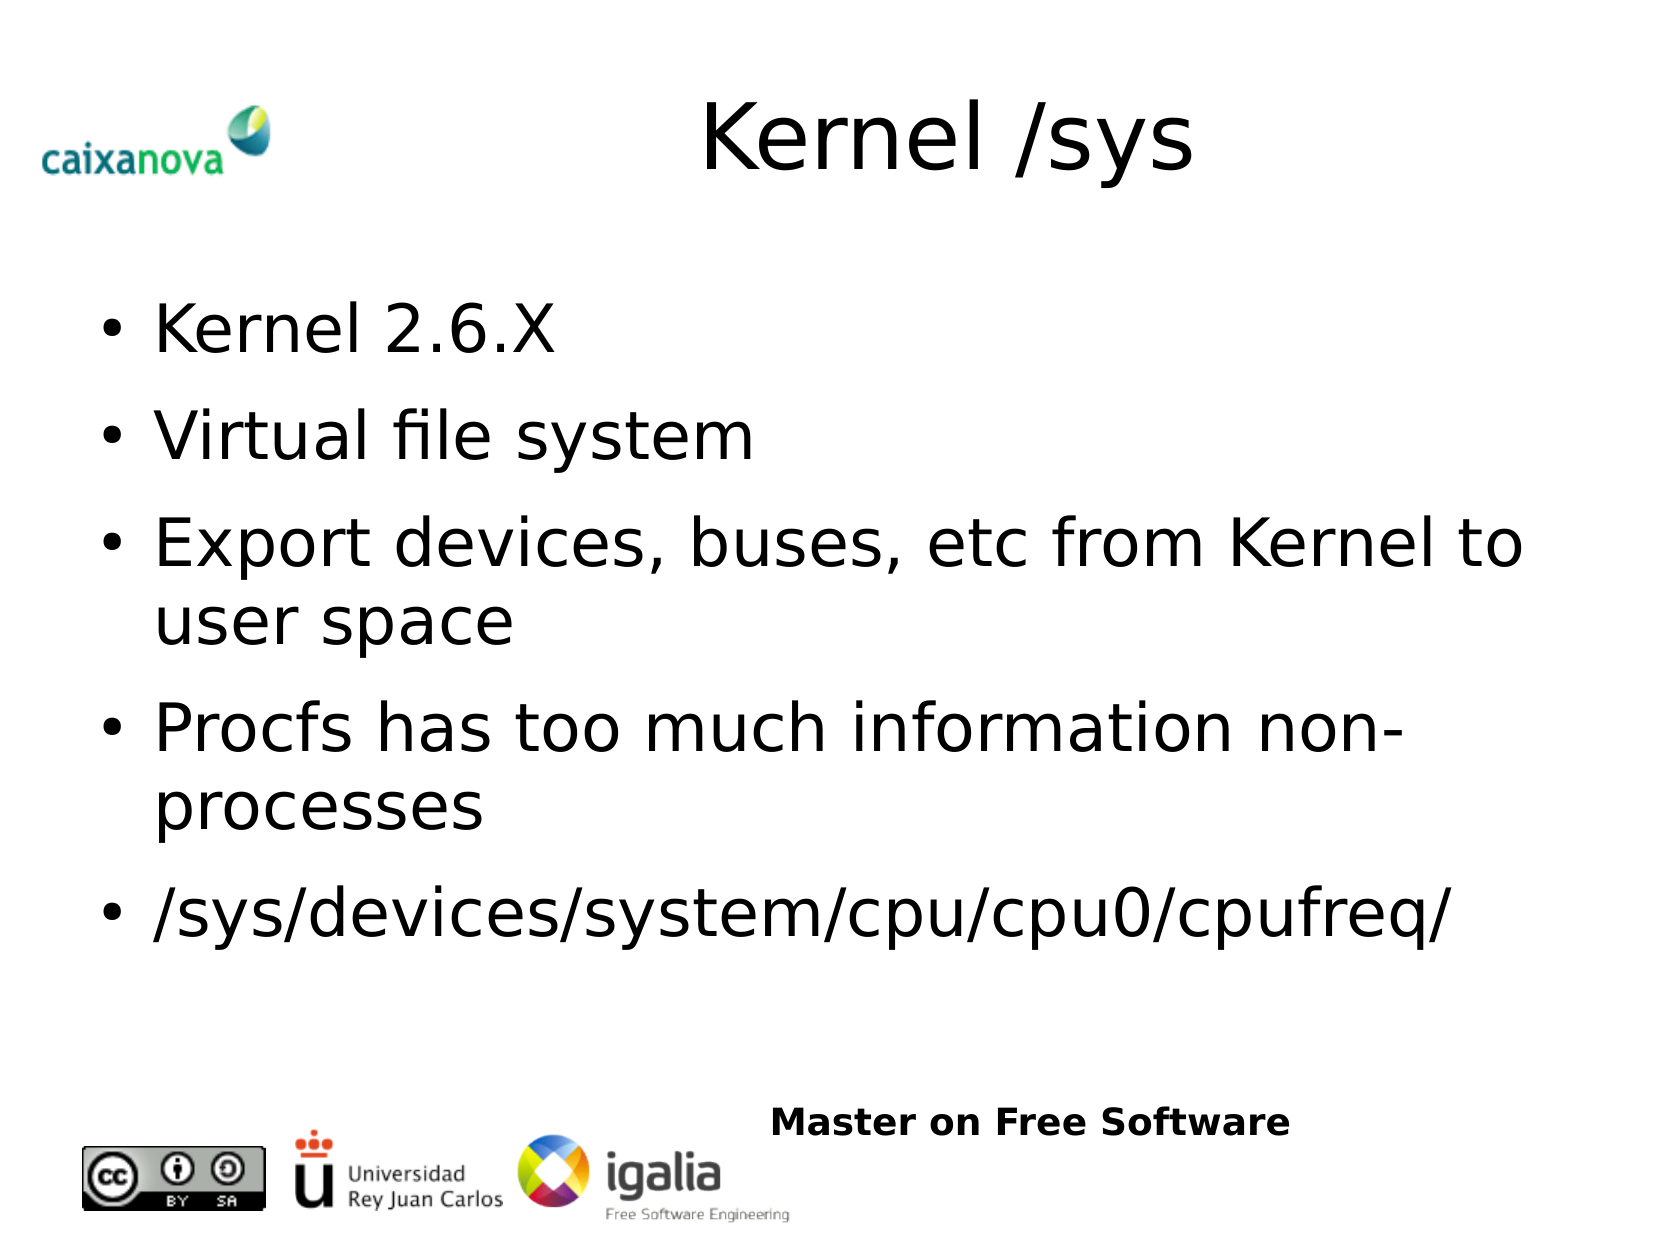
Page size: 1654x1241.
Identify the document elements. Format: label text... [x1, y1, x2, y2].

title Kernel /sys [295, 38, 1601, 237]
list Kernel 2.6.X Virtual file system Export devices, buses, etc from Kernel to user space Procfs has too much information non-processes /sys/devices/system/cpu/cpu0/cpufreq/ [82, 290, 1571, 1078]
picture [29, 73, 284, 207]
picture [82, 1146, 266, 1211]
picture [295, 1121, 811, 1235]
